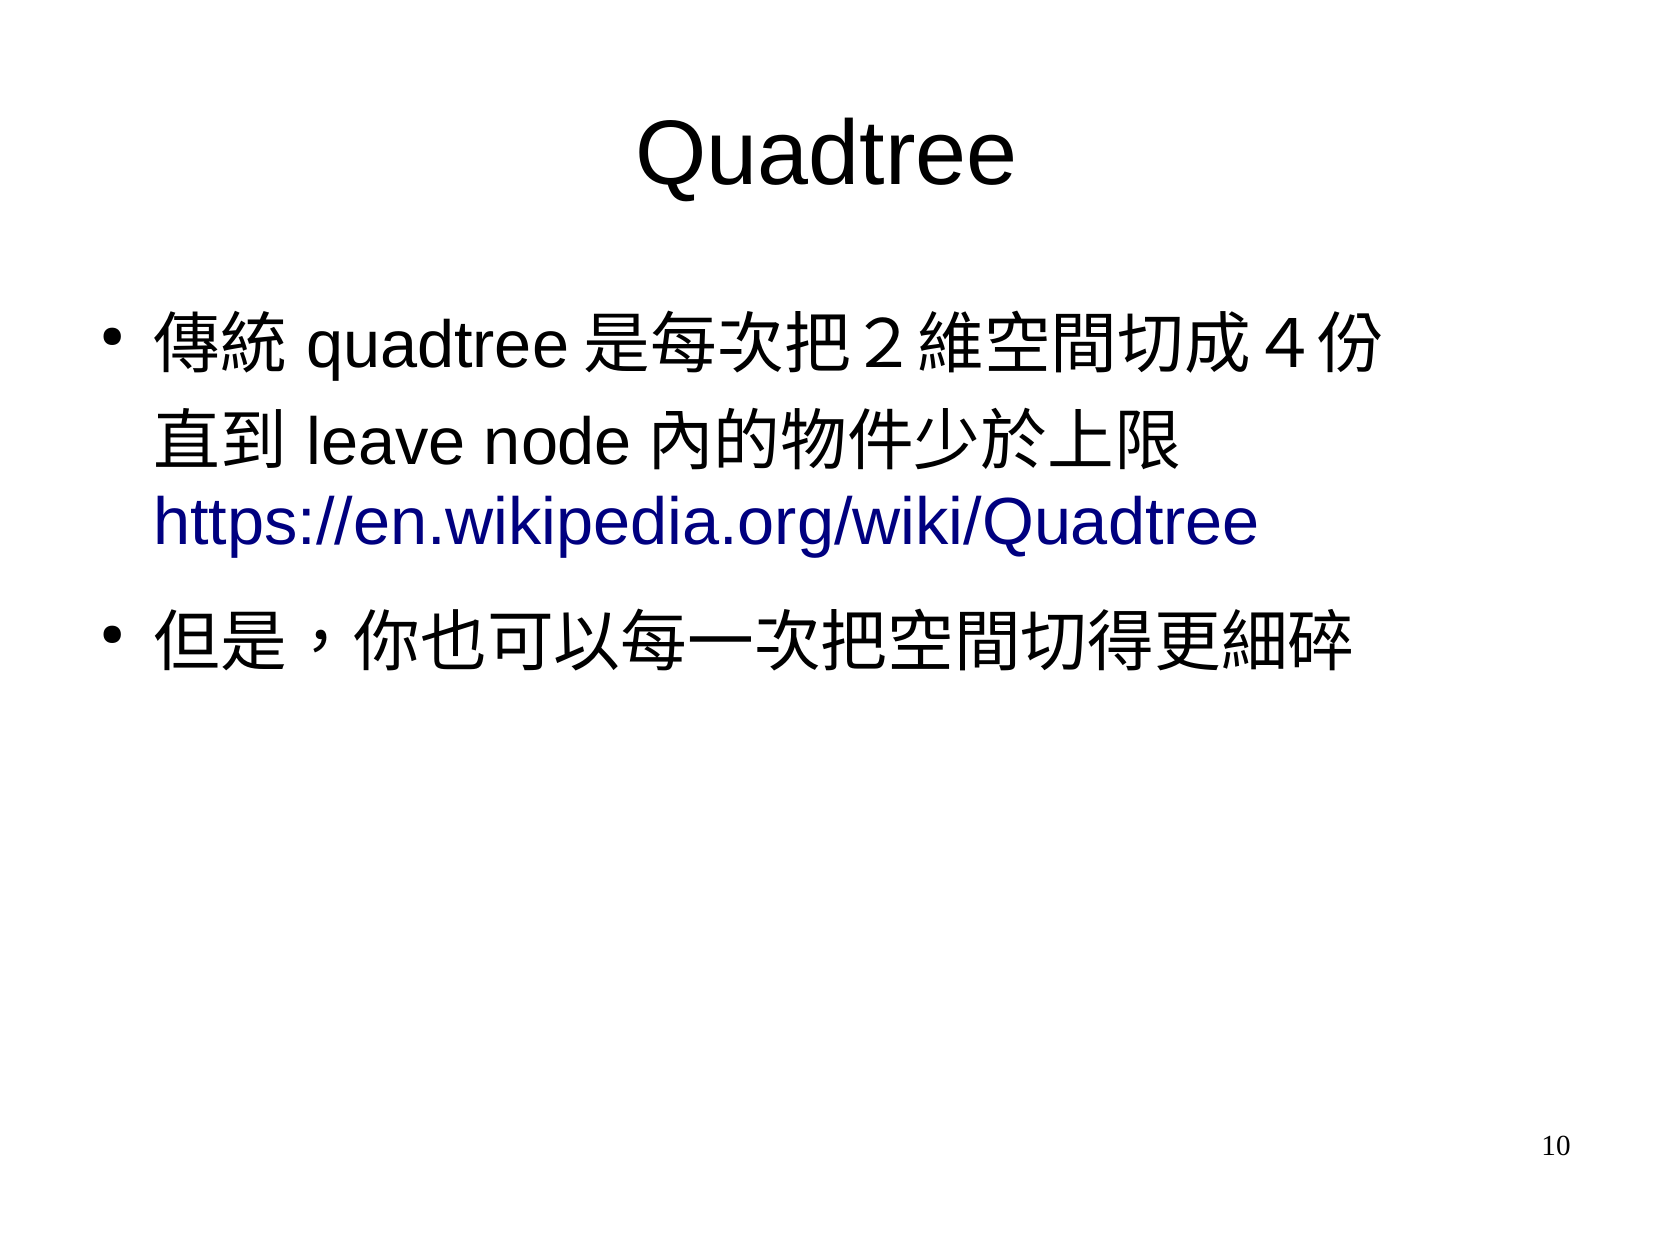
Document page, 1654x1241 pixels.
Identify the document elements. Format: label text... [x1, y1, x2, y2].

list 傳統quadtree是每次把２維空間切成４份 直到leave node內的物件少於上限 https://en.wikipedia.org/wiki/Quadtree 但是，你也可以每一次把空間切得更細碎 [82, 290, 1571, 1010]
title Quadtree [82, 49, 1571, 257]
